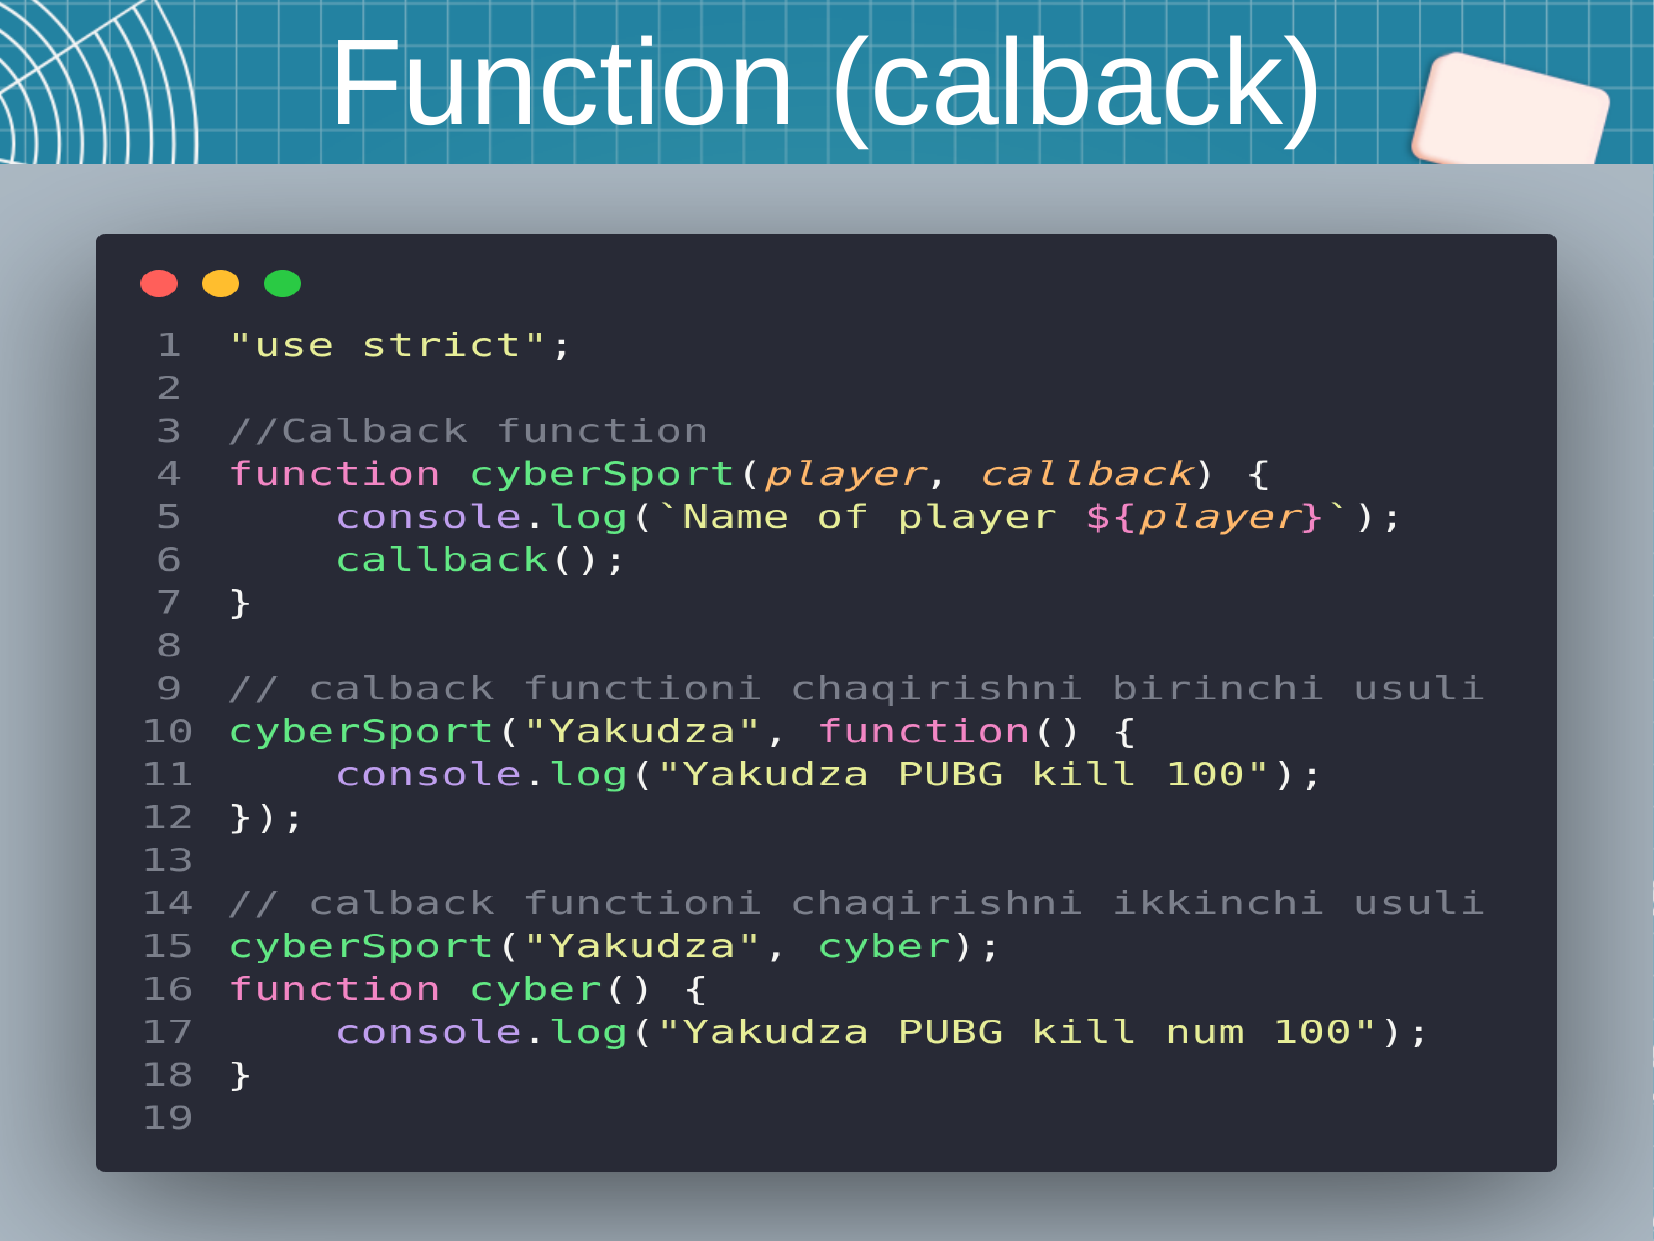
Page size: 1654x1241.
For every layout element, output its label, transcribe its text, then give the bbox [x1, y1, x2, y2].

title Function (calback) [82, 13, 1571, 151]
picture [0, 0, 1654, 1241]
